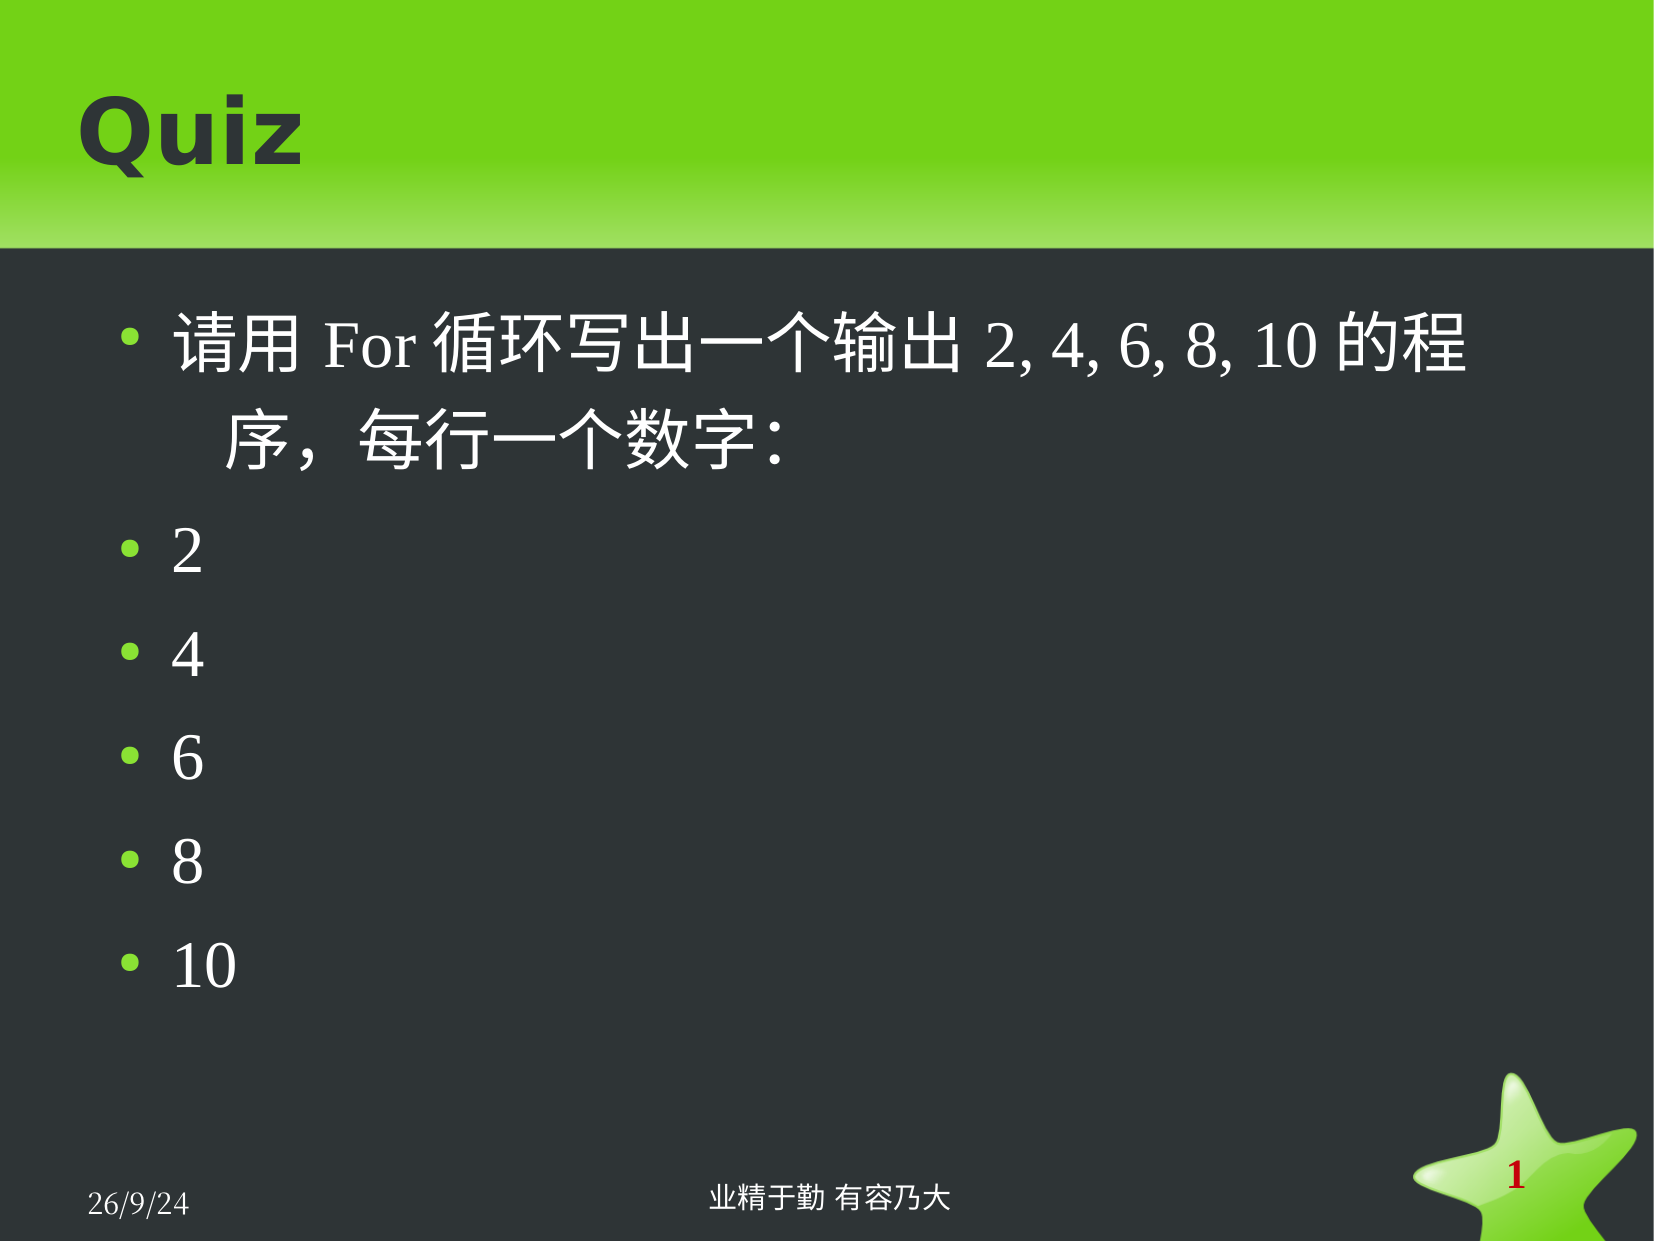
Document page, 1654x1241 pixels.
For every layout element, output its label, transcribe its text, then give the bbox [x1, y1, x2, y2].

list 请用For循环写出一个输出2, 4, 6, 8, 10的程序，每行一个数字： 2 4 6 8 10 [82, 290, 1571, 1109]
picture [0, 0, 1654, 1241]
title Quiz [76, 29, 1565, 237]
